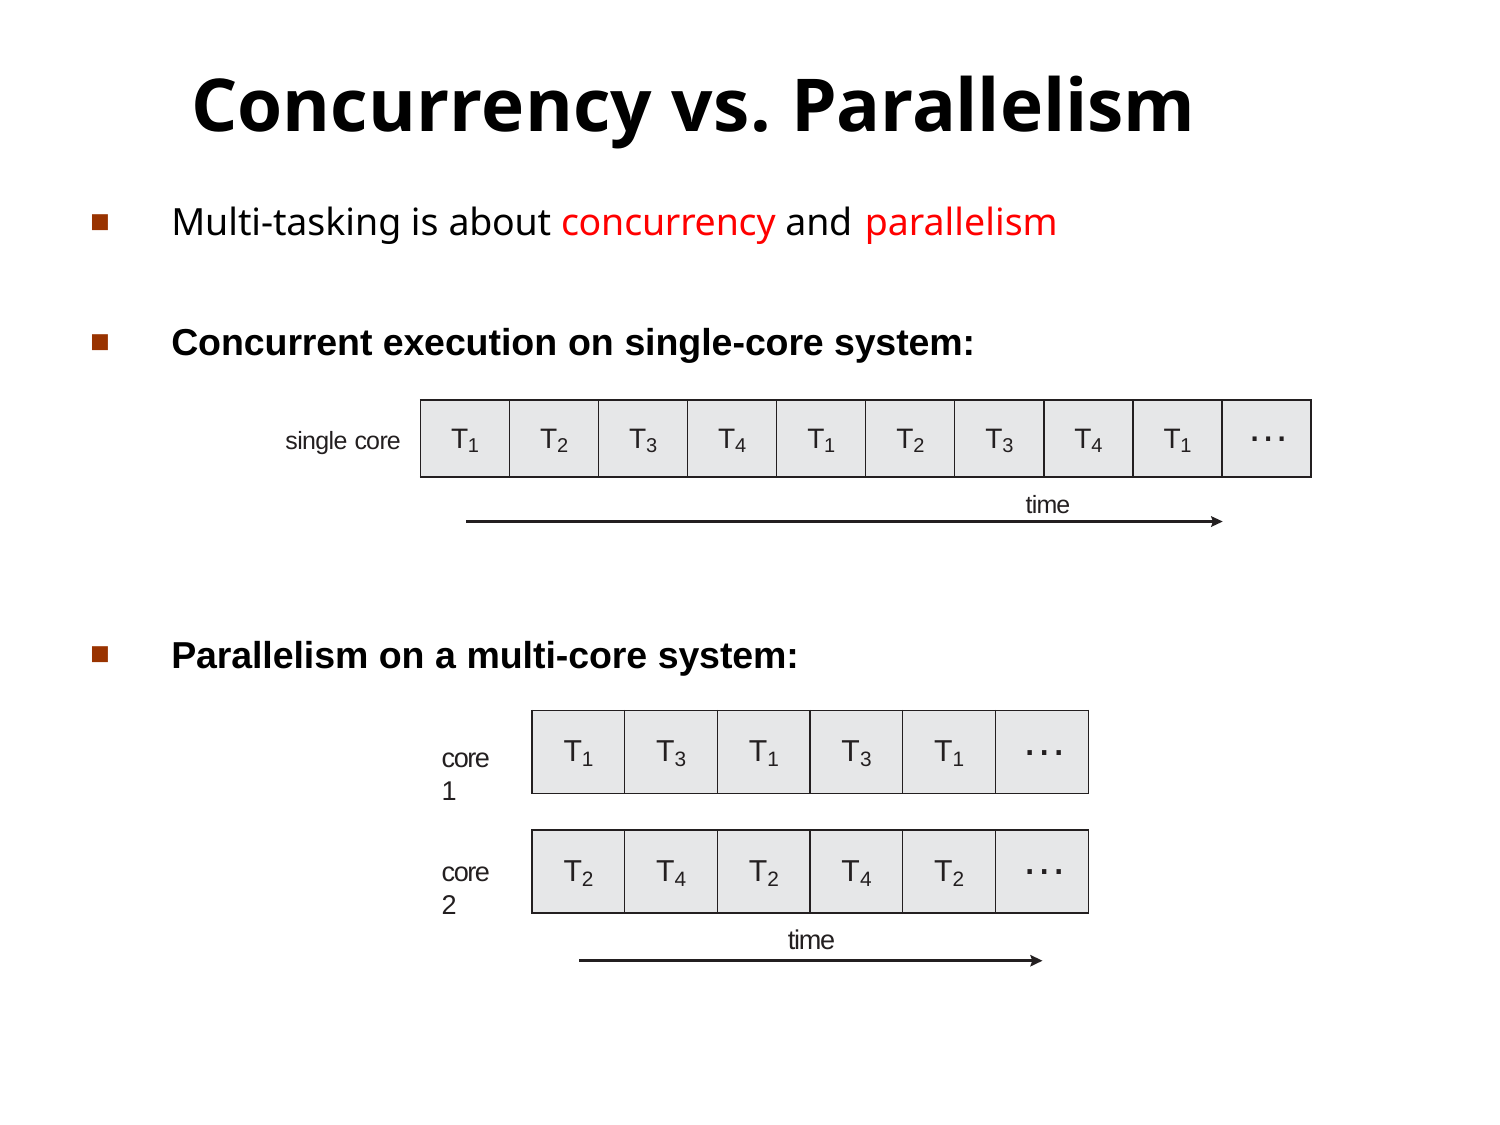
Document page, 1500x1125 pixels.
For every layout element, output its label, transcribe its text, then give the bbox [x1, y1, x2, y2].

table_header T2 [533, 831, 624, 912]
title Concurrency vs. Parallelism [188, 6, 1394, 197]
table_header … [996, 831, 1088, 912]
text_box [1030, 954, 1043, 967]
text_box core 2 [439, 852, 512, 920]
text_box time [785, 919, 836, 955]
table_header T2 [718, 831, 809, 912]
table_header T1 [533, 711, 624, 793]
table_header … [1265, 401, 1310, 476]
table_header T3 [811, 711, 902, 793]
table_header … [996, 711, 1088, 793]
table_header T1 [718, 711, 809, 793]
text_box core 1 [439, 738, 512, 806]
table_header T1 [903, 711, 995, 793]
table_header T2 [903, 831, 995, 912]
table_header T3 [625, 711, 717, 793]
table_header T4 [811, 831, 902, 912]
text_box Multi-tasking is about concurrency and parallelism Concurrent execution on single-core system: single core time Parallelism on a multi-core system: core 1 [87, 196, 1265, 777]
table_header T4 [625, 831, 717, 912]
